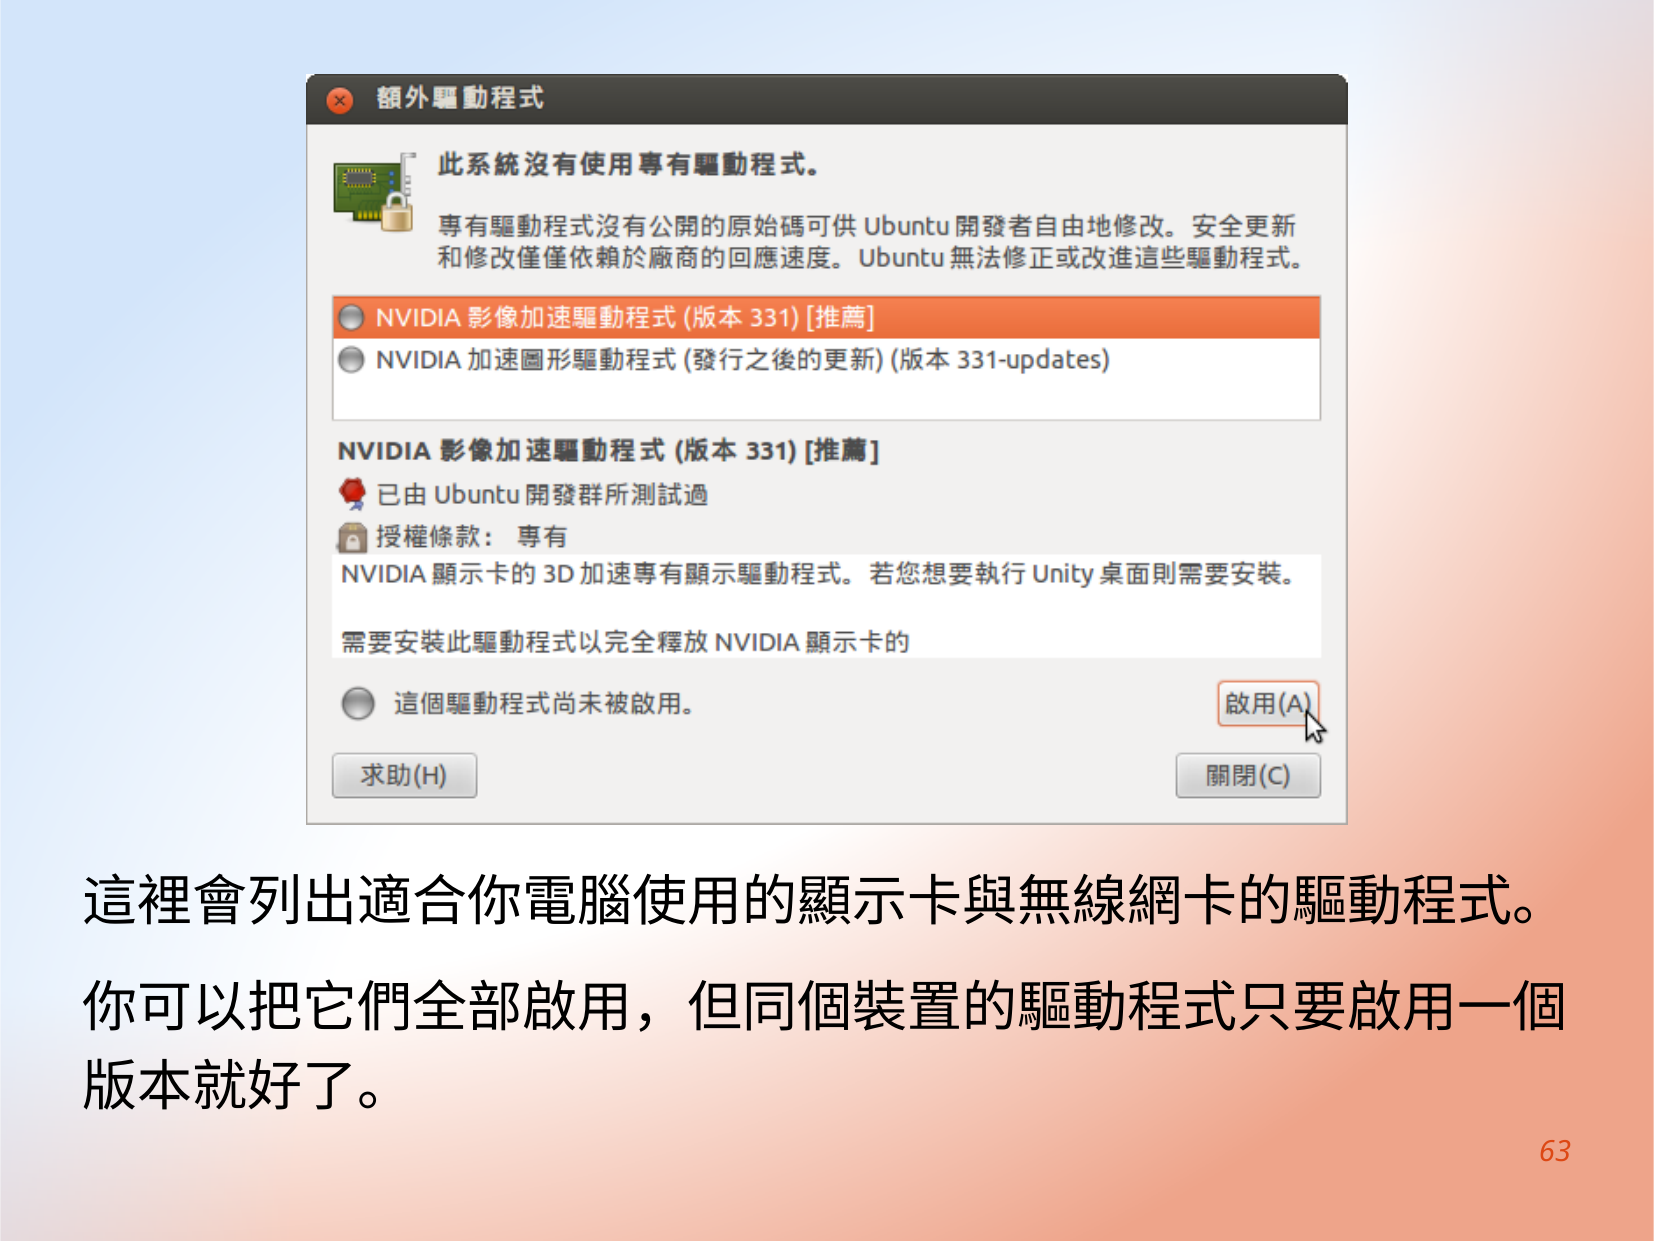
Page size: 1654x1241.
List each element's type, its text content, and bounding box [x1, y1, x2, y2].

picture [0, 0, 1654, 1241]
list 這裡會列出適合你電腦使用的顯示卡與無線網卡的驅動程式。 你可以把它們全部啟用，但同個裝置的驅動程式只要啟用一個版本就好了。 [82, 857, 1571, 1201]
